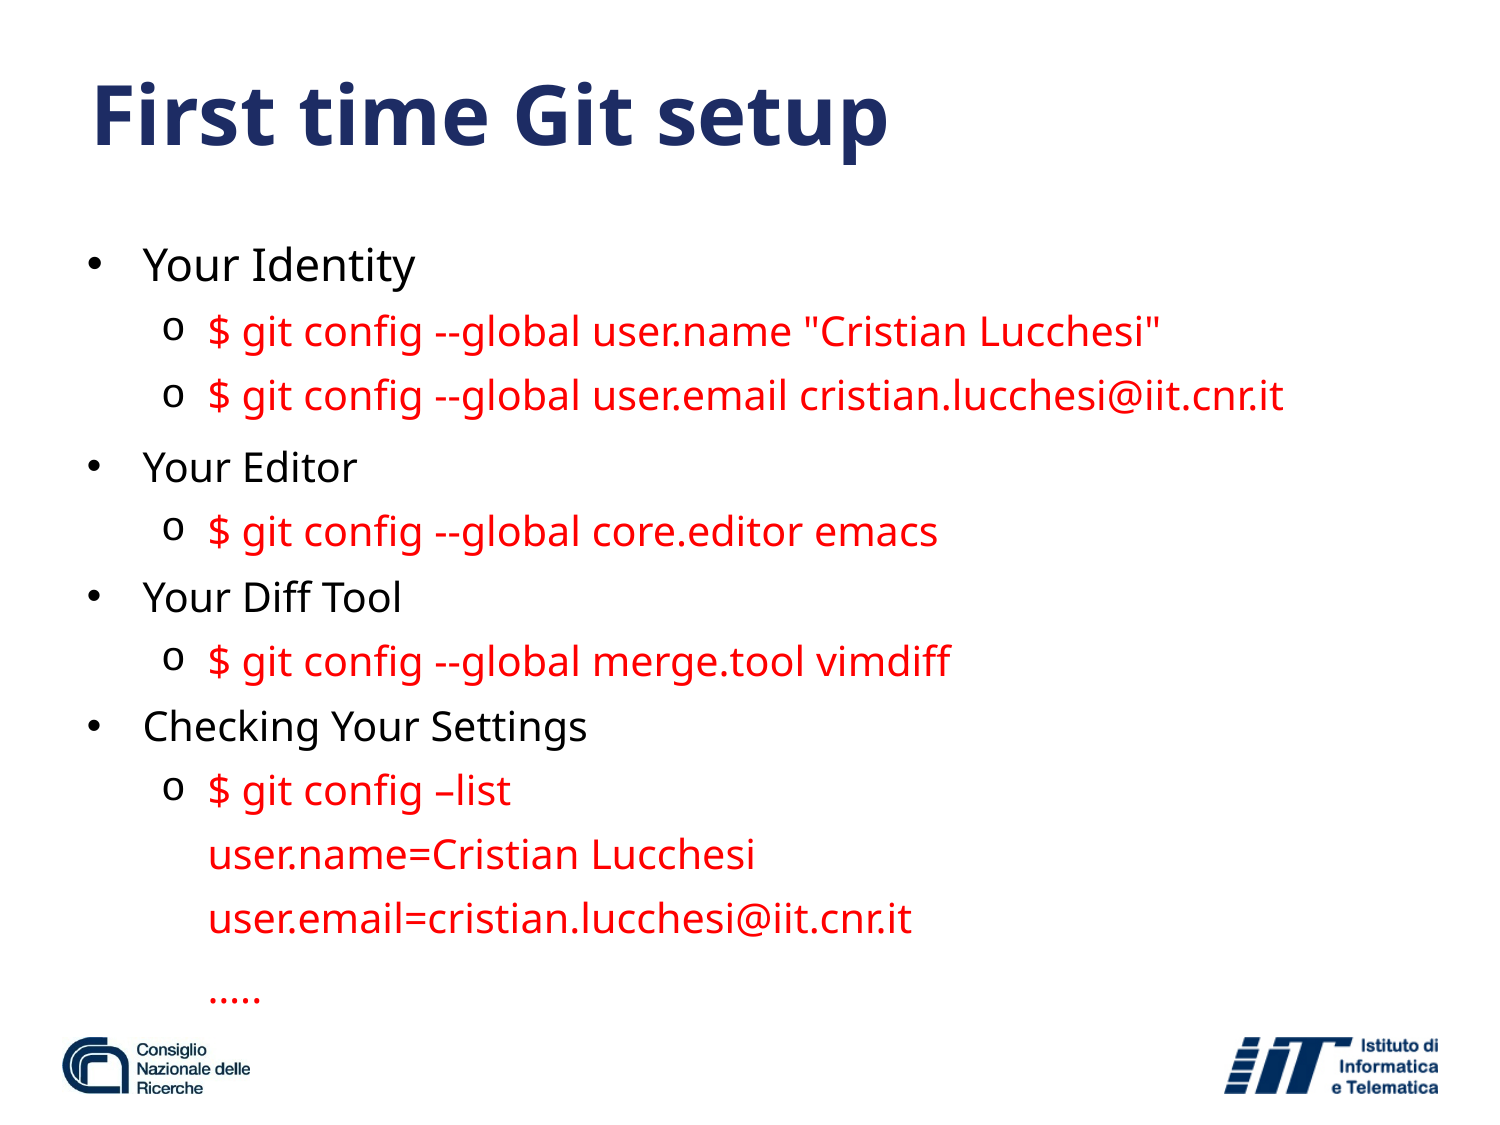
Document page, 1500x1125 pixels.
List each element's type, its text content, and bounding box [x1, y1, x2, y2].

list Your Identity $ git config --global user.name "Cristian Lucchesi" $ git config --global user.email cristian.lucchesi@iit.cnr.it Your Editor $ git config --global core.editor emacs Your Diff Tool $ git config --global merge.tool vimdiff Checking Your Settings $ git config –list user.name=Cristian Lucchesi user.email=cristian.lucchesi@iit.cnr.it ….. [71, 228, 1422, 1022]
picture [1224, 1037, 1438, 1094]
picture [62, 1037, 250, 1094]
title First time Git setup [74, 45, 1449, 180]
